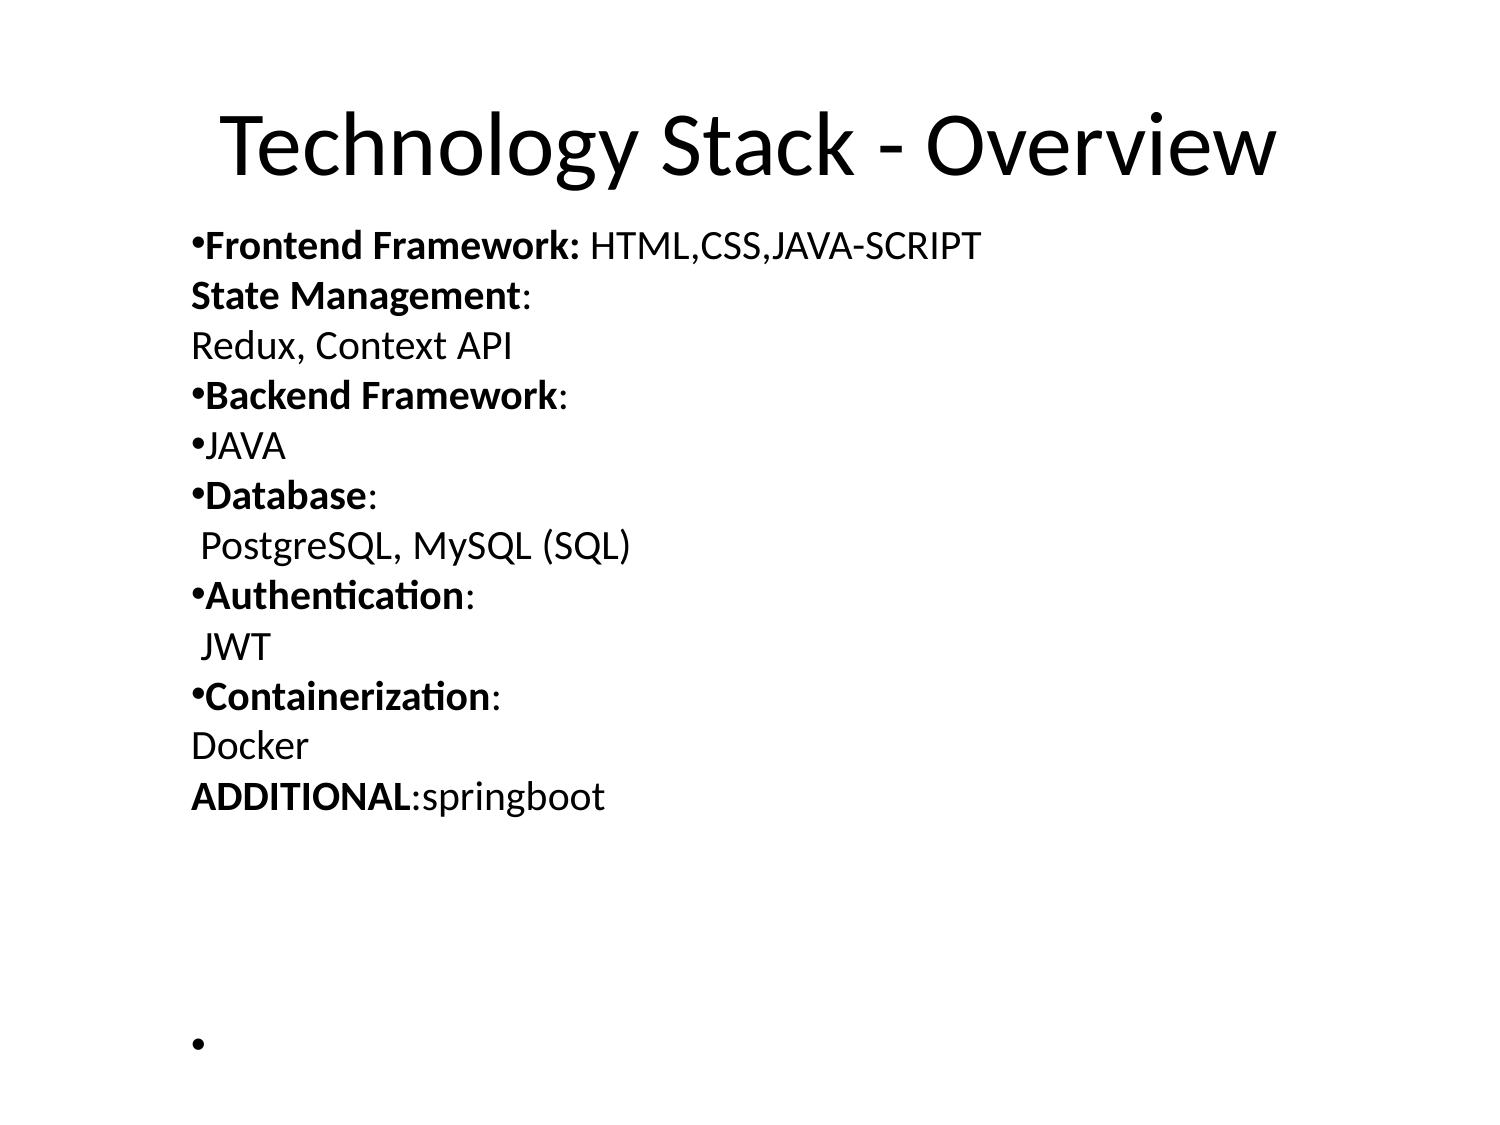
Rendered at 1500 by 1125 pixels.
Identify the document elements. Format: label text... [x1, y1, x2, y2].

list Frontend Framework: HTML,CSS,JAVA-SCRIPT State Management: Redux, Context API Backend Framework: JAVA Database: PostgreSQL, MySQL (SQL) Authentication: JWT Containerization: Docker ADDITIONAL:springboot [175, 206, 1390, 1080]
title Technology Stack - Overview [75, 45, 1426, 233]
